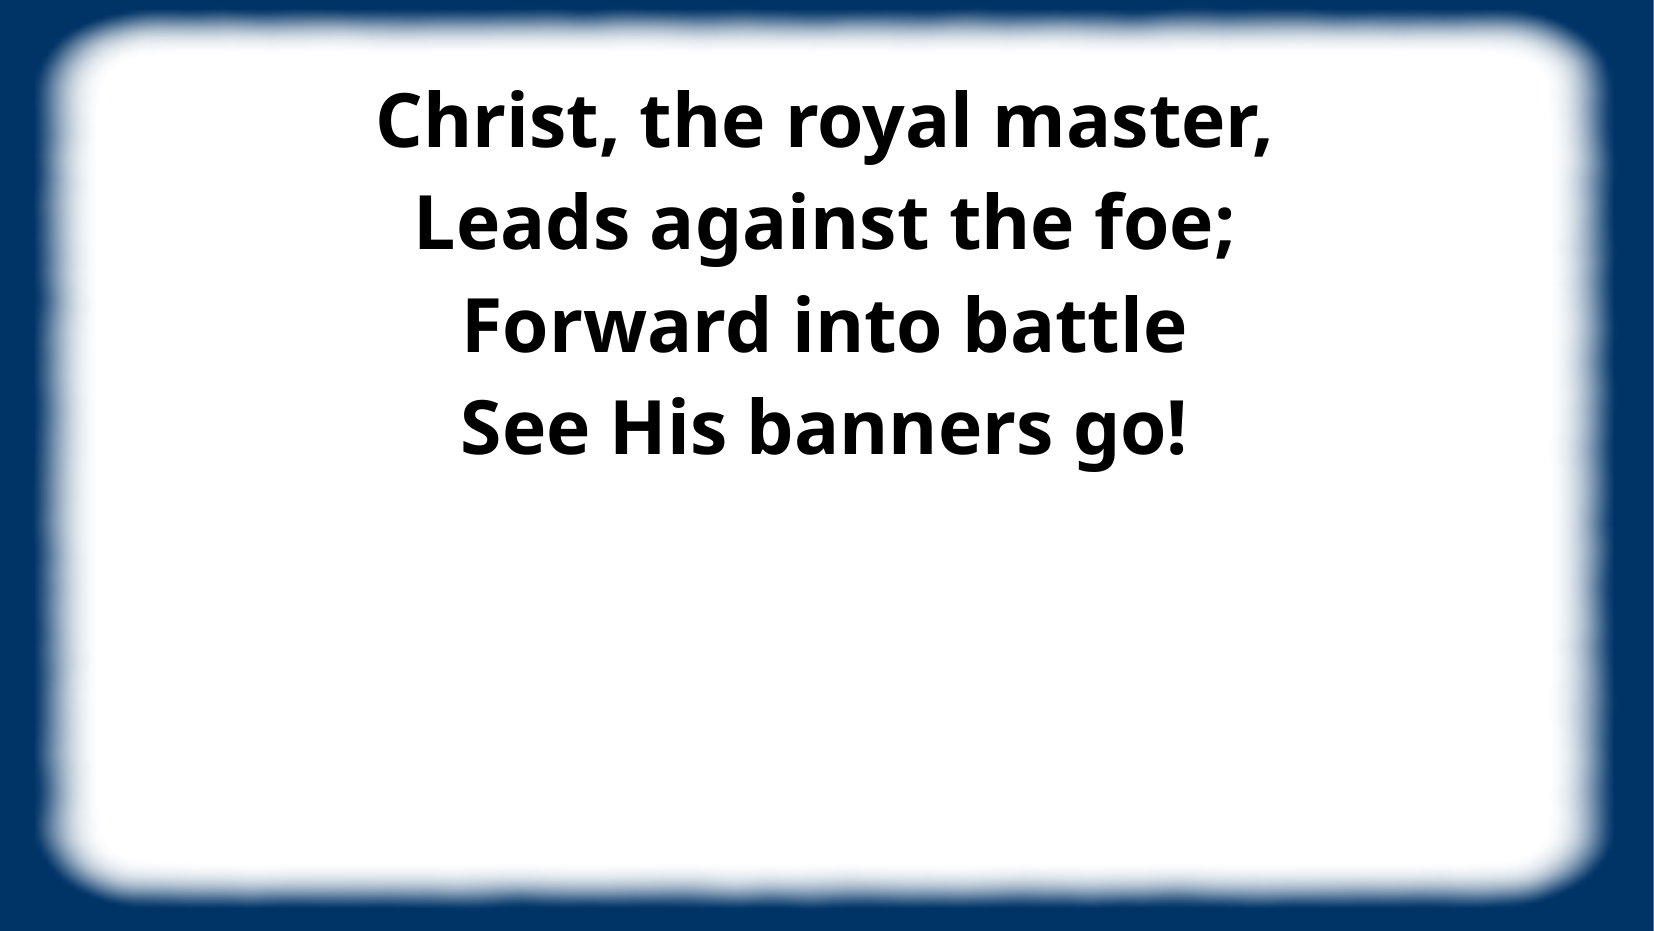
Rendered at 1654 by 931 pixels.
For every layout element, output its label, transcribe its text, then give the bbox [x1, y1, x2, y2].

text_box Christ, the royal master, Leads against the foe; Forward into battle See His banners go! [105, 60, 1546, 473]
picture [0, 0, 1654, 931]
